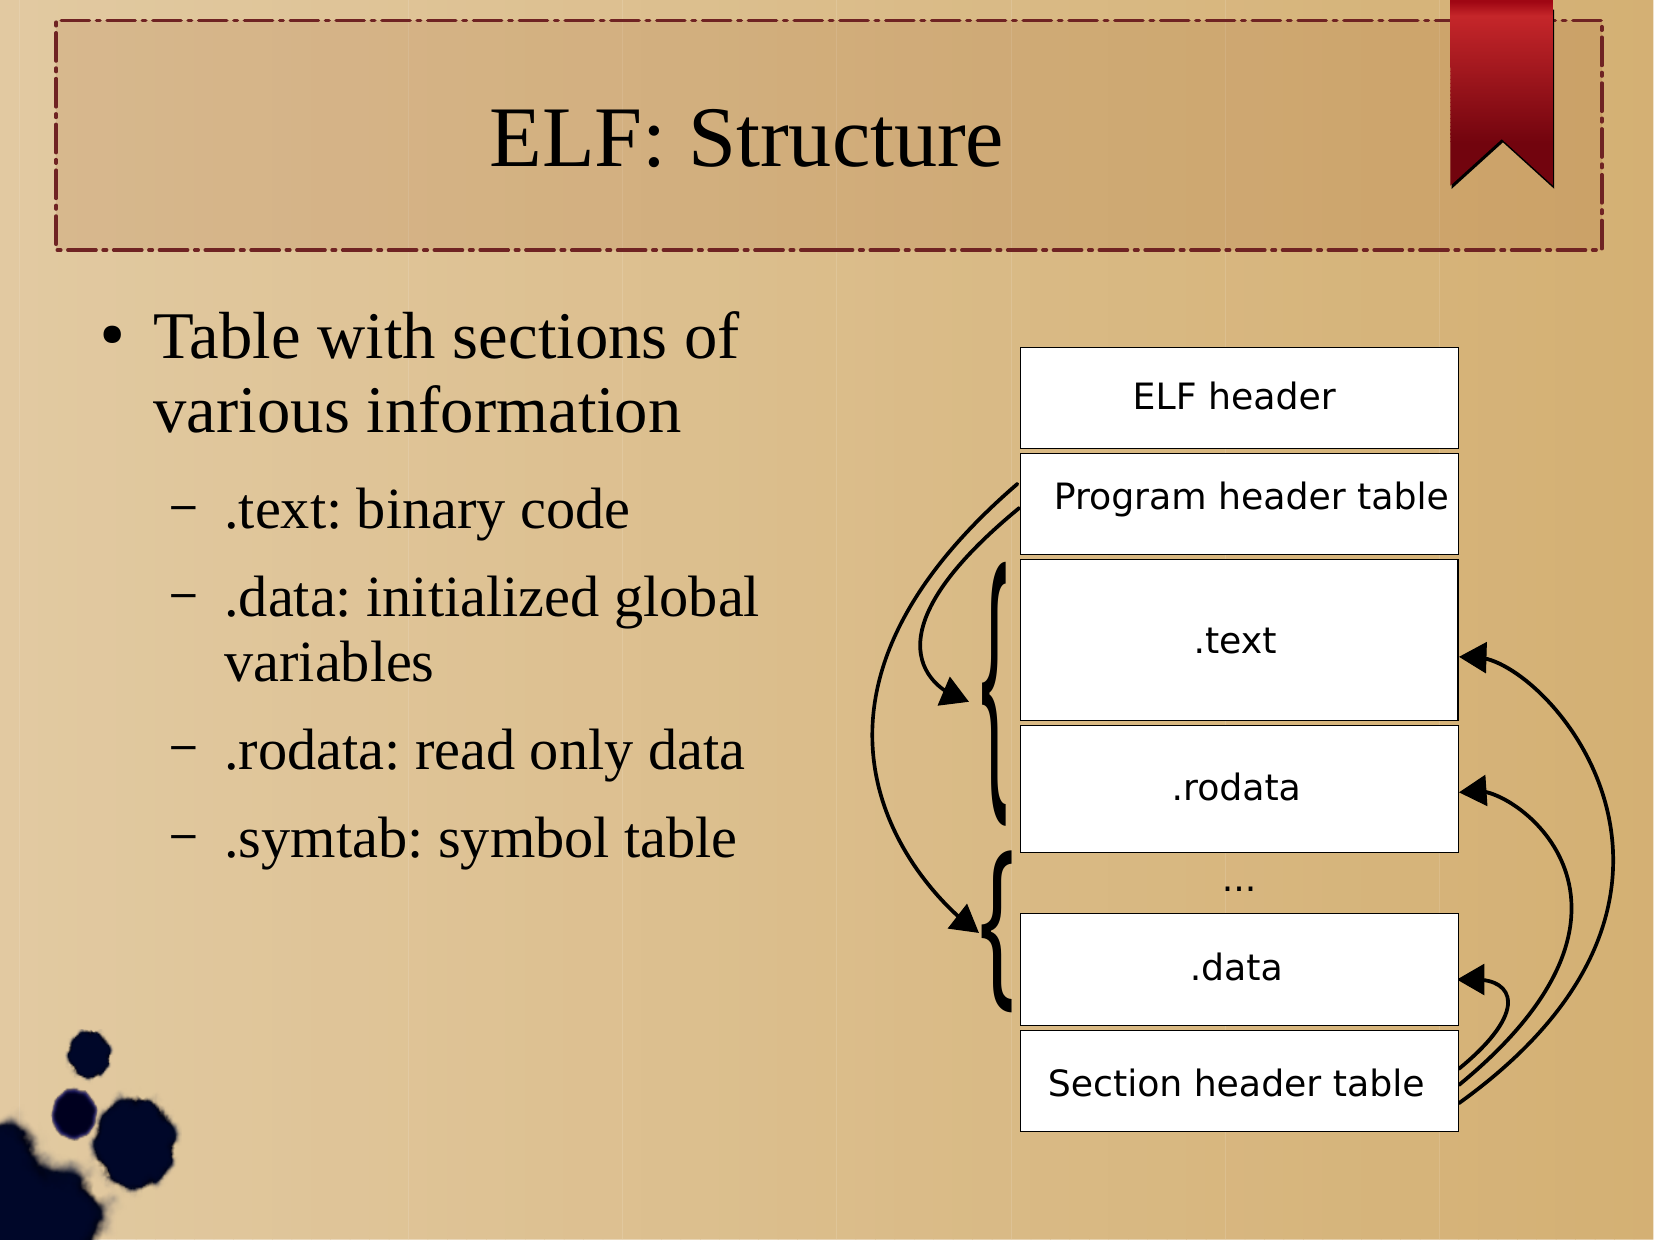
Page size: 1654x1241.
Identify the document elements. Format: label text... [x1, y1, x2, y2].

title ELF: Structure [82, 47, 1412, 229]
picture [869, 328, 1616, 1155]
list Table with sections of various information .text: binary code .data: initialized global variables .rodata: read only data .symtab: symbol table [82, 299, 826, 1019]
